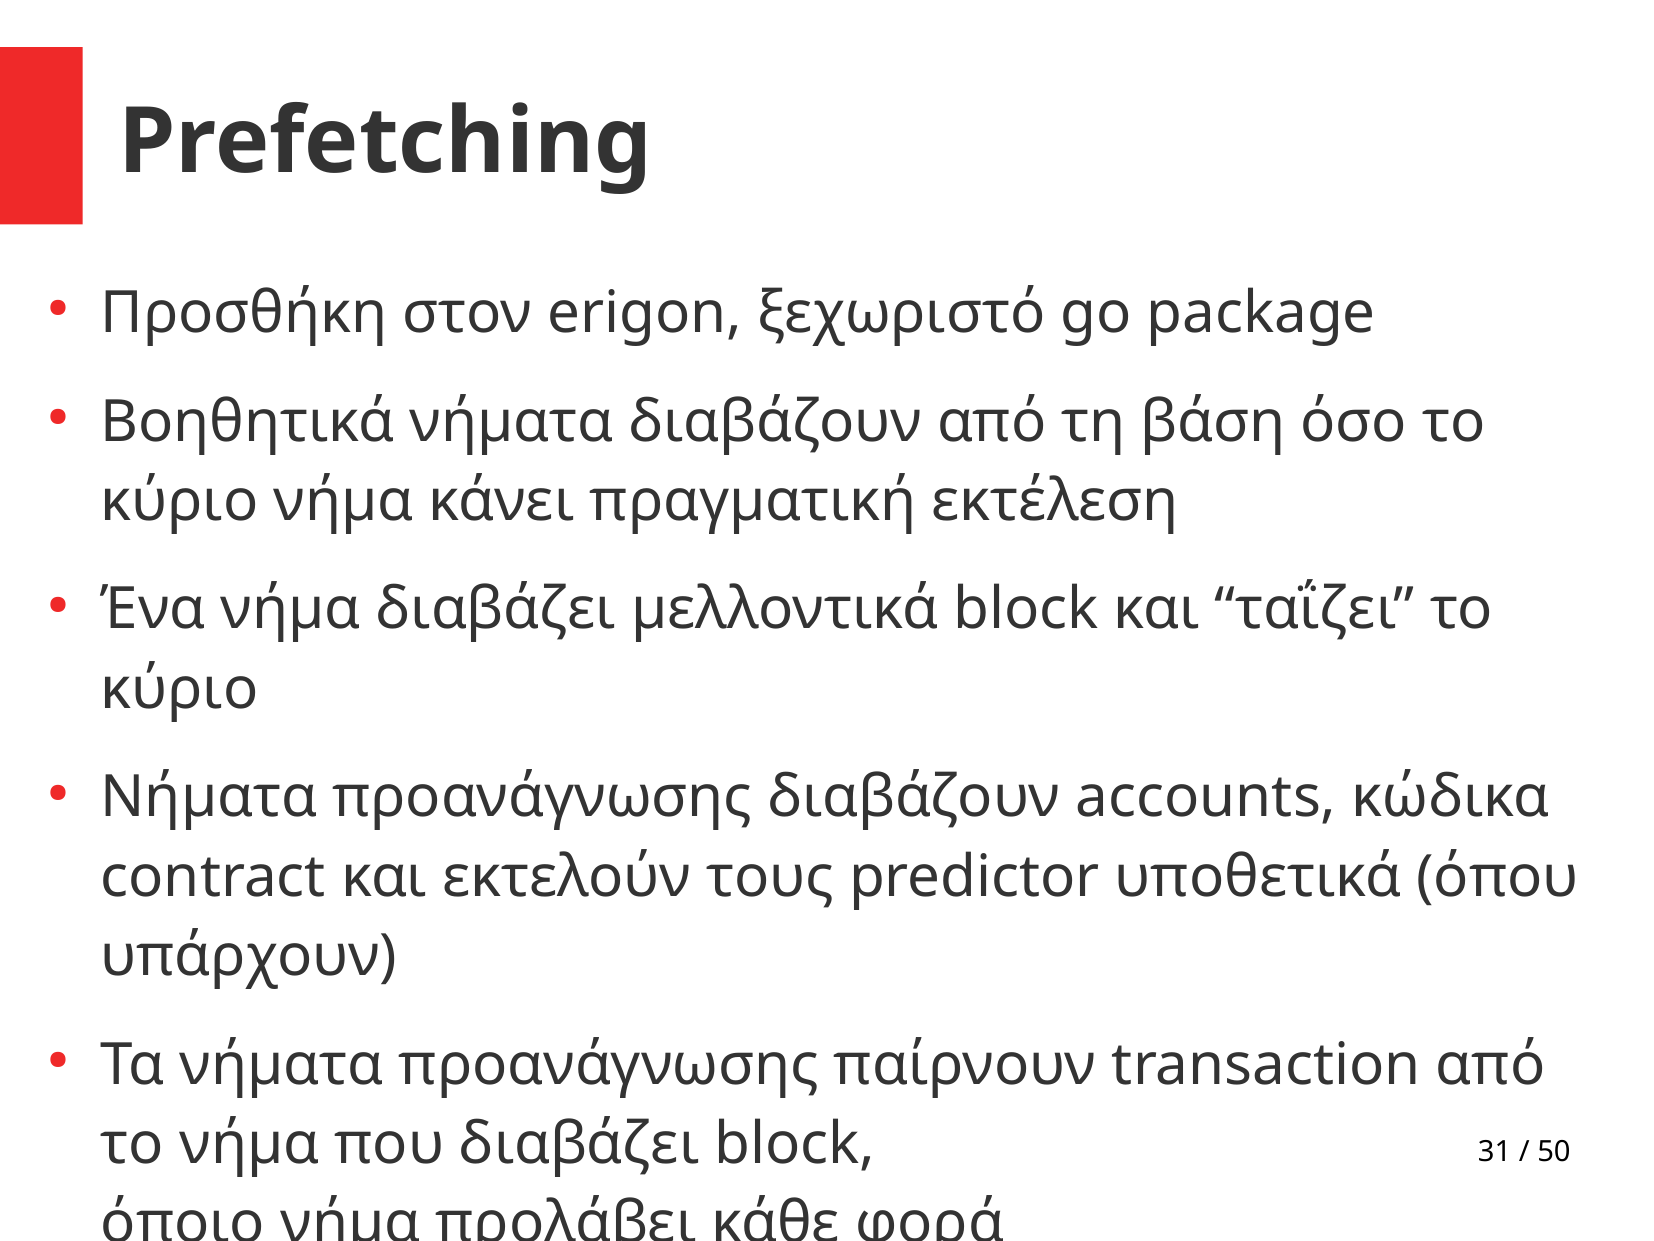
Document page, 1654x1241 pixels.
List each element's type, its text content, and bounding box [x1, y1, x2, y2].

title Prefetching [118, 33, 1571, 241]
list Προσθήκη στον erigon, ξεχωριστό go package Βοηθητικά νήματα διαβάζουν από τη βάση όσο το κύριο νήμα κάνει πραγματική εκτέλεση Ένα νήμα διαβάζει μελλοντικά block και “ταΐζει” το κύριο Νήματα προανάγνωσης διαβάζουν accounts, κώδικα contract και εκτελούν τους predictor υποθετικά (όπου υπάρχουν) Τα νήματα προανάγνωσης παίρνουν transaction από το νήμα που διαβάζει block, όποιο νήμα προλάβει κάθε φορά [30, 270, 1621, 1111]
